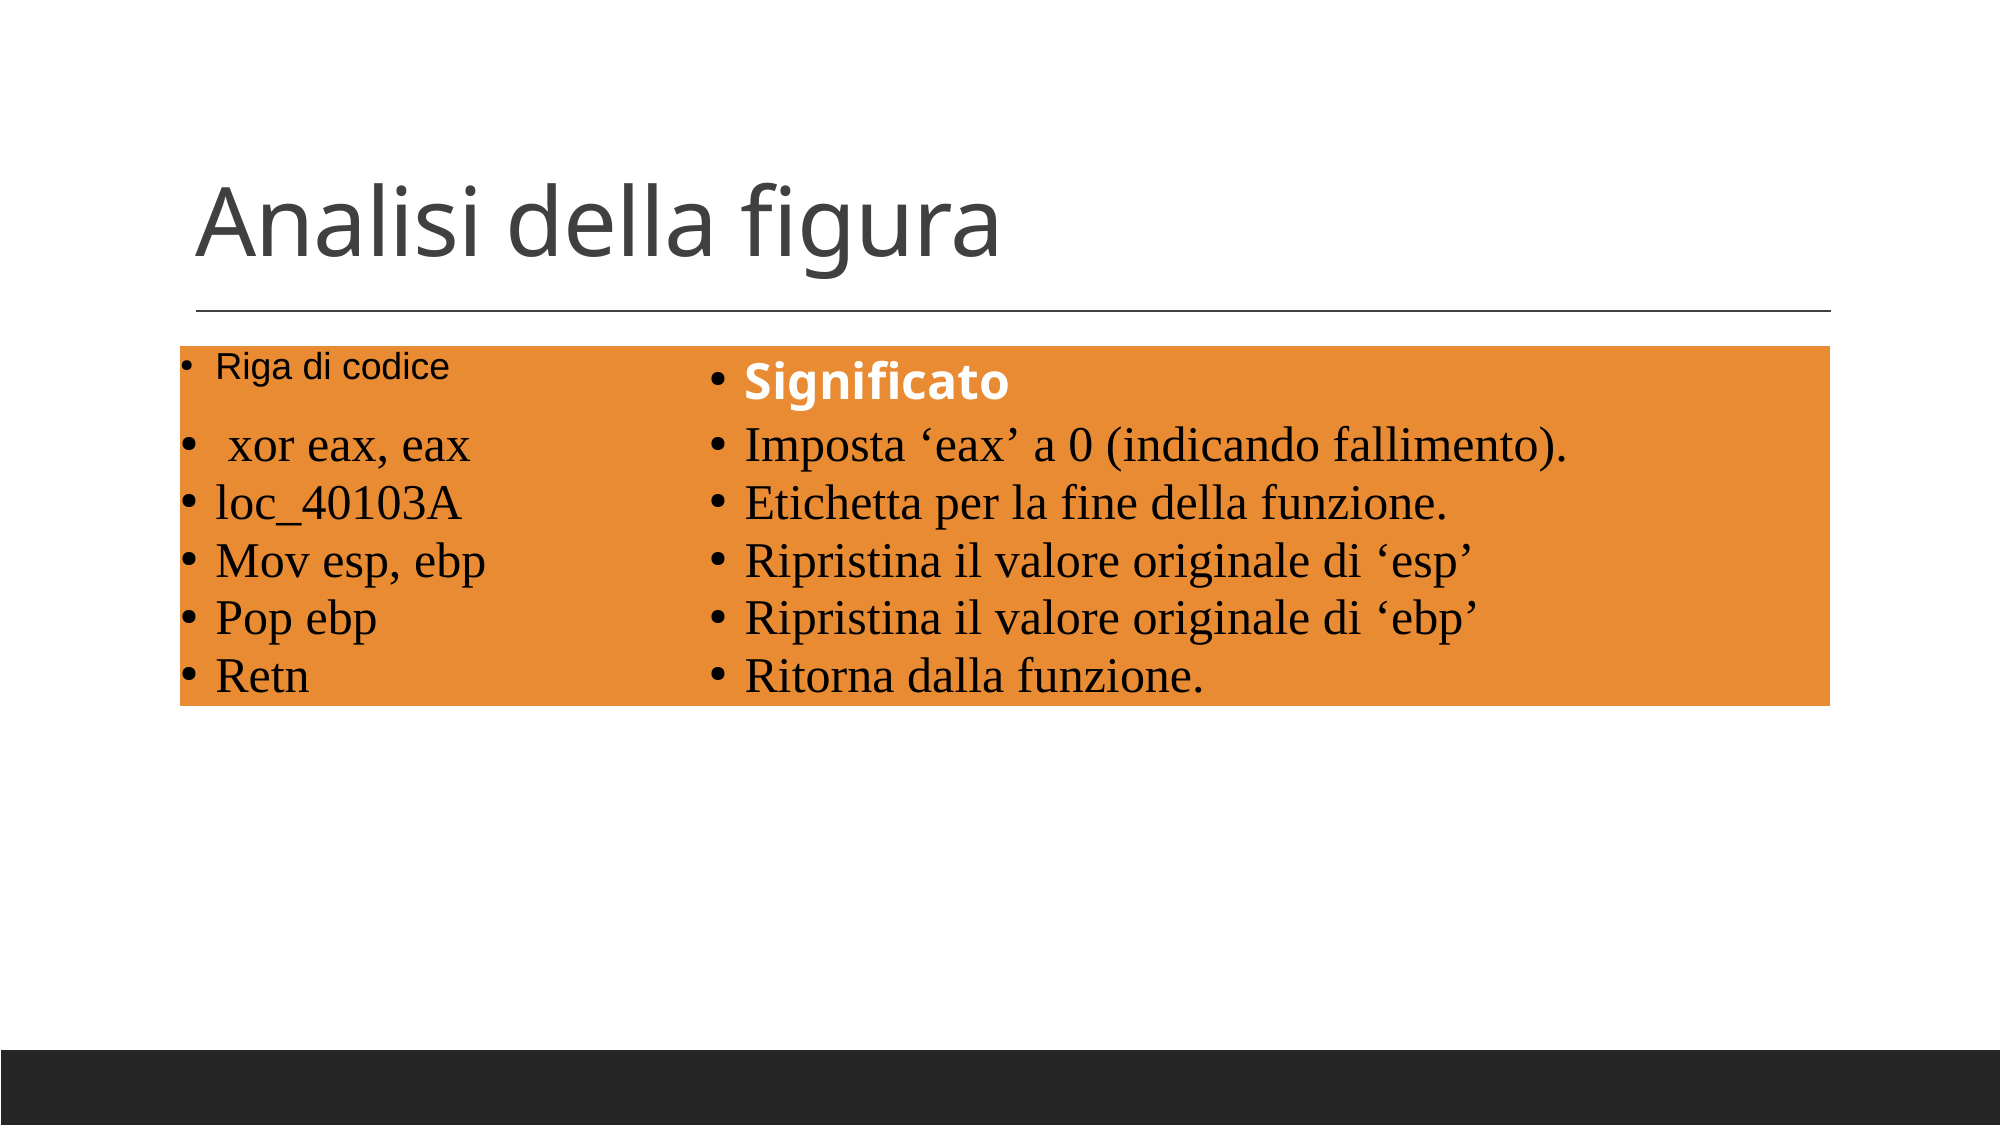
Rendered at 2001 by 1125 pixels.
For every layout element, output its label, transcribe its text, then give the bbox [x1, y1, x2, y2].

table_cell Pop ebp [180, 590, 709, 648]
table_cell Ripristina il valore originale di ‘ebp’ [709, 590, 1830, 648]
table_cell Etichetta per la fine della funzione. [709, 475, 1830, 533]
table_header Riga di codice [180, 346, 709, 417]
table_header Significato [709, 346, 1830, 417]
title Analisi della figura [180, 47, 1831, 286]
table_cell Mov esp, ebp [180, 533, 709, 590]
table_cell Ripristina il valore originale di ‘esp’ [709, 533, 1830, 590]
table_cell xor eax, eax [180, 417, 709, 475]
table_cell loc_40103A [180, 475, 709, 533]
table_cell Retn [180, 648, 709, 706]
table_cell Ritorna dalla funzione. [709, 648, 1830, 706]
table_cell Imposta ‘eax’ a 0 (indicando fallimento). [709, 417, 1830, 475]
